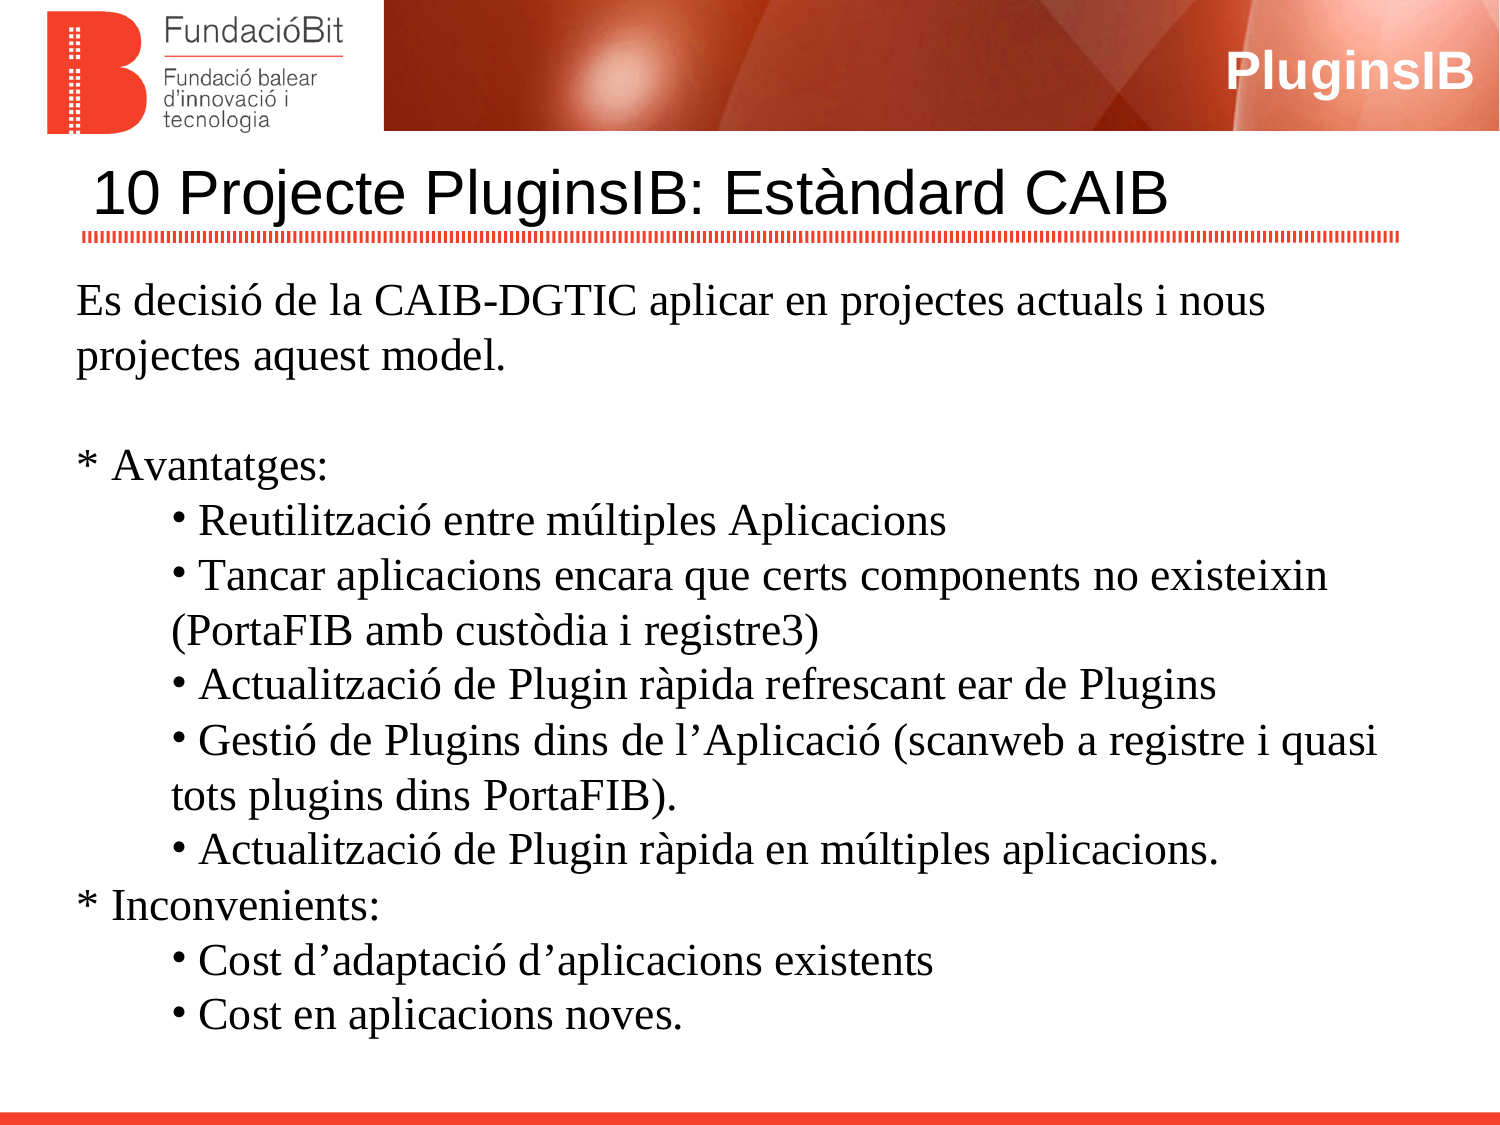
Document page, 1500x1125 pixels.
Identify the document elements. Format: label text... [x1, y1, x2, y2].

text_box Es decisió de la CAIB-DGTIC aplicar en projectes actuals i nous projectes aquest model. * Avantatges: Reutilització entre múltiples Aplicacions Tancar aplicacions encara que certs components no existeixin (PortaFIB amb custòdia i registre3) Actualització de Plugin ràpida refrescant ear de Plugins Gestió de Plugins dins de l’Aplicació (scanweb a registre i quasi tots plugins dins PortaFIB). Actualització de Plugin ràpida en múltiples aplicacions. * Inconvenients: Cost d’adaptació d’aplicacions existents Cost en aplicacions noves. [61, 262, 1437, 1053]
list 10 Projecte PluginsIB: Estàndard CAIB [40, 158, 1426, 237]
picture [47, 11, 343, 134]
title PluginsIB [324, 19, 1477, 123]
picture [383, 0, 1500, 131]
